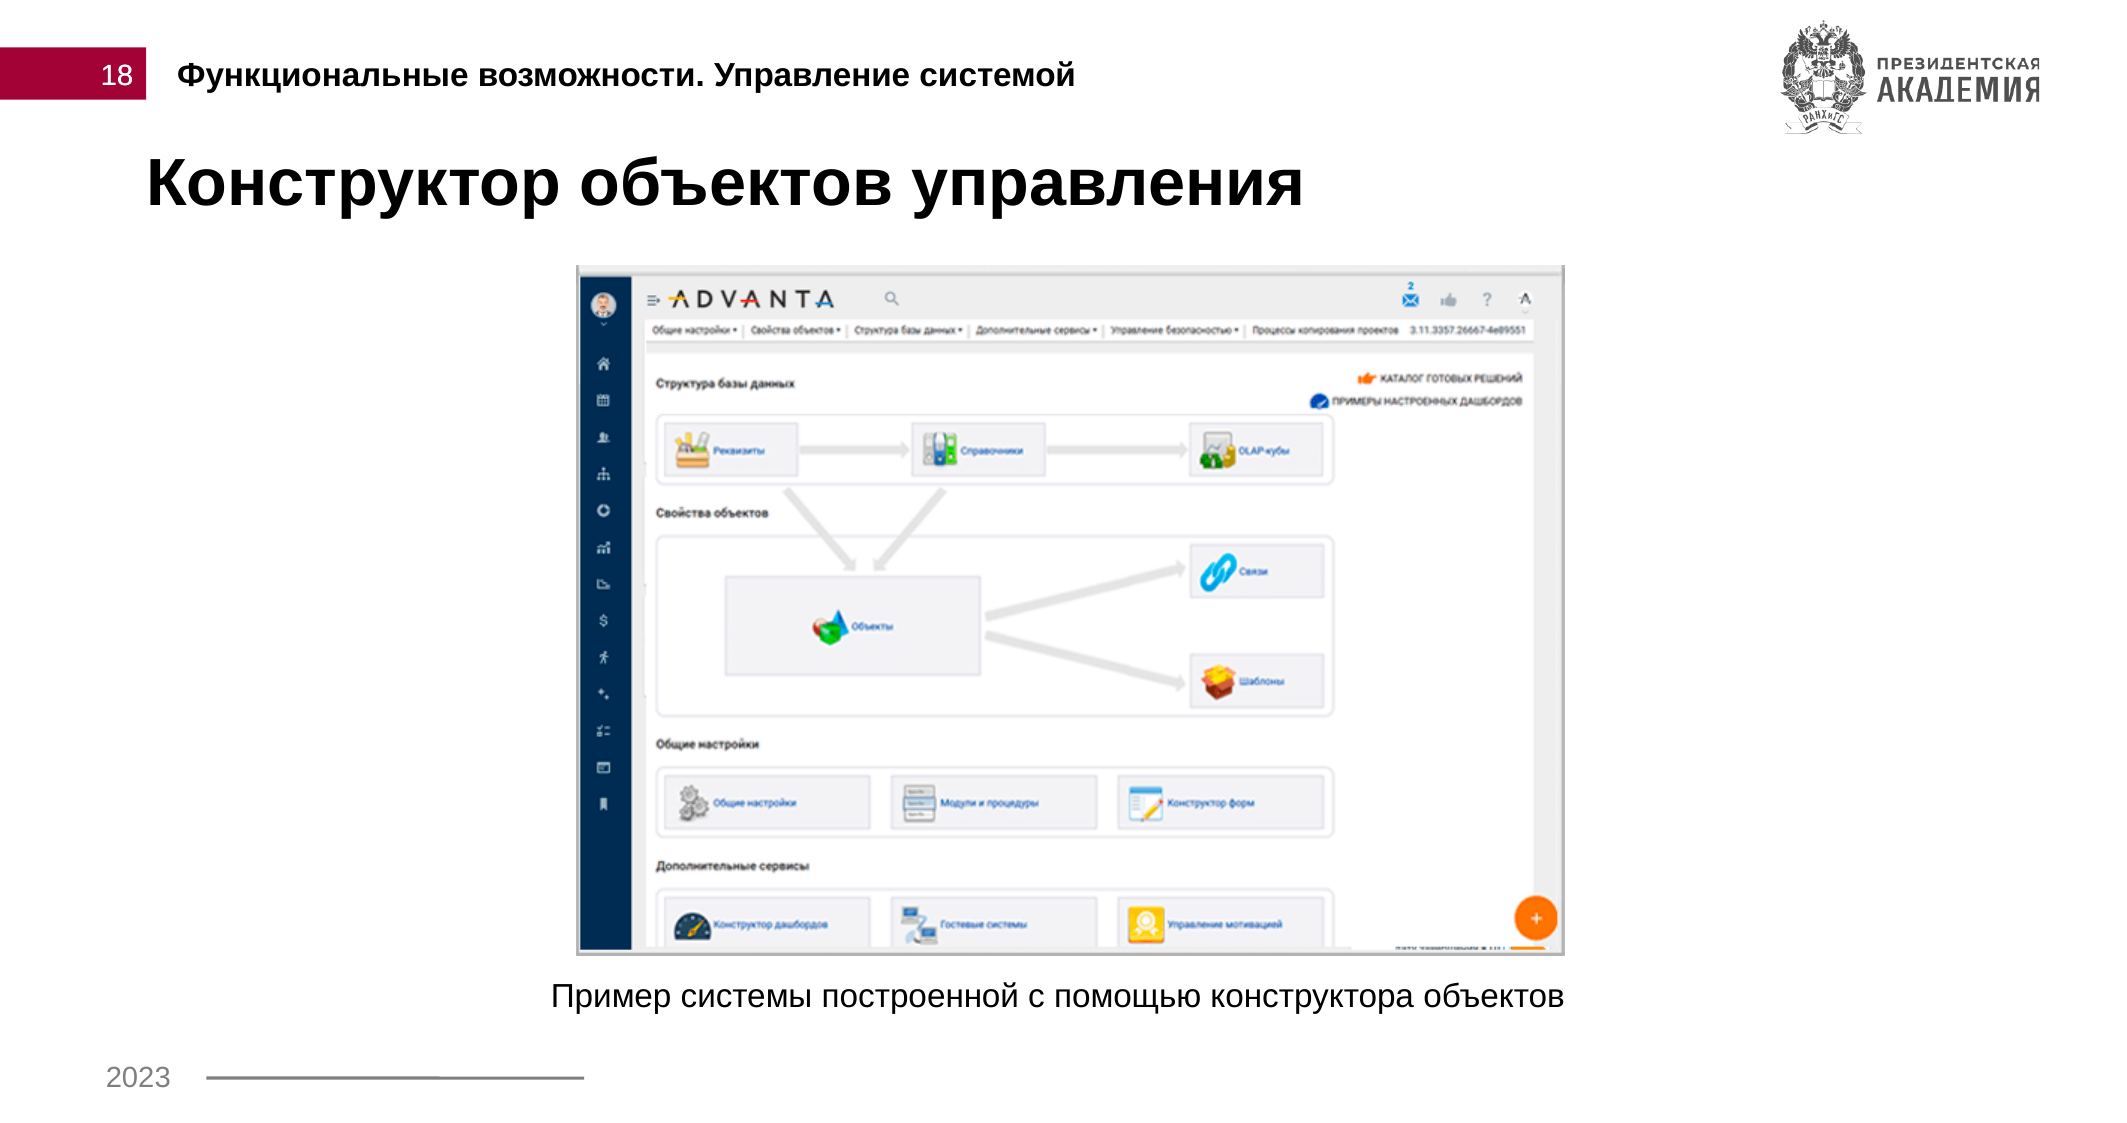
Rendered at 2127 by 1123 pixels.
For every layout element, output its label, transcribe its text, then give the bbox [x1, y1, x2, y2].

list Пример системы построенной с помощью конструктора объектов [531, 974, 1595, 1034]
picture [576, 265, 1565, 956]
picture [1780, 20, 2040, 134]
text_box Функциональные возможности. Управление системой [177, 43, 1447, 103]
title Конструктор объектов управления [146, 147, 1359, 232]
slide_number <номер> [27, 43, 149, 104]
